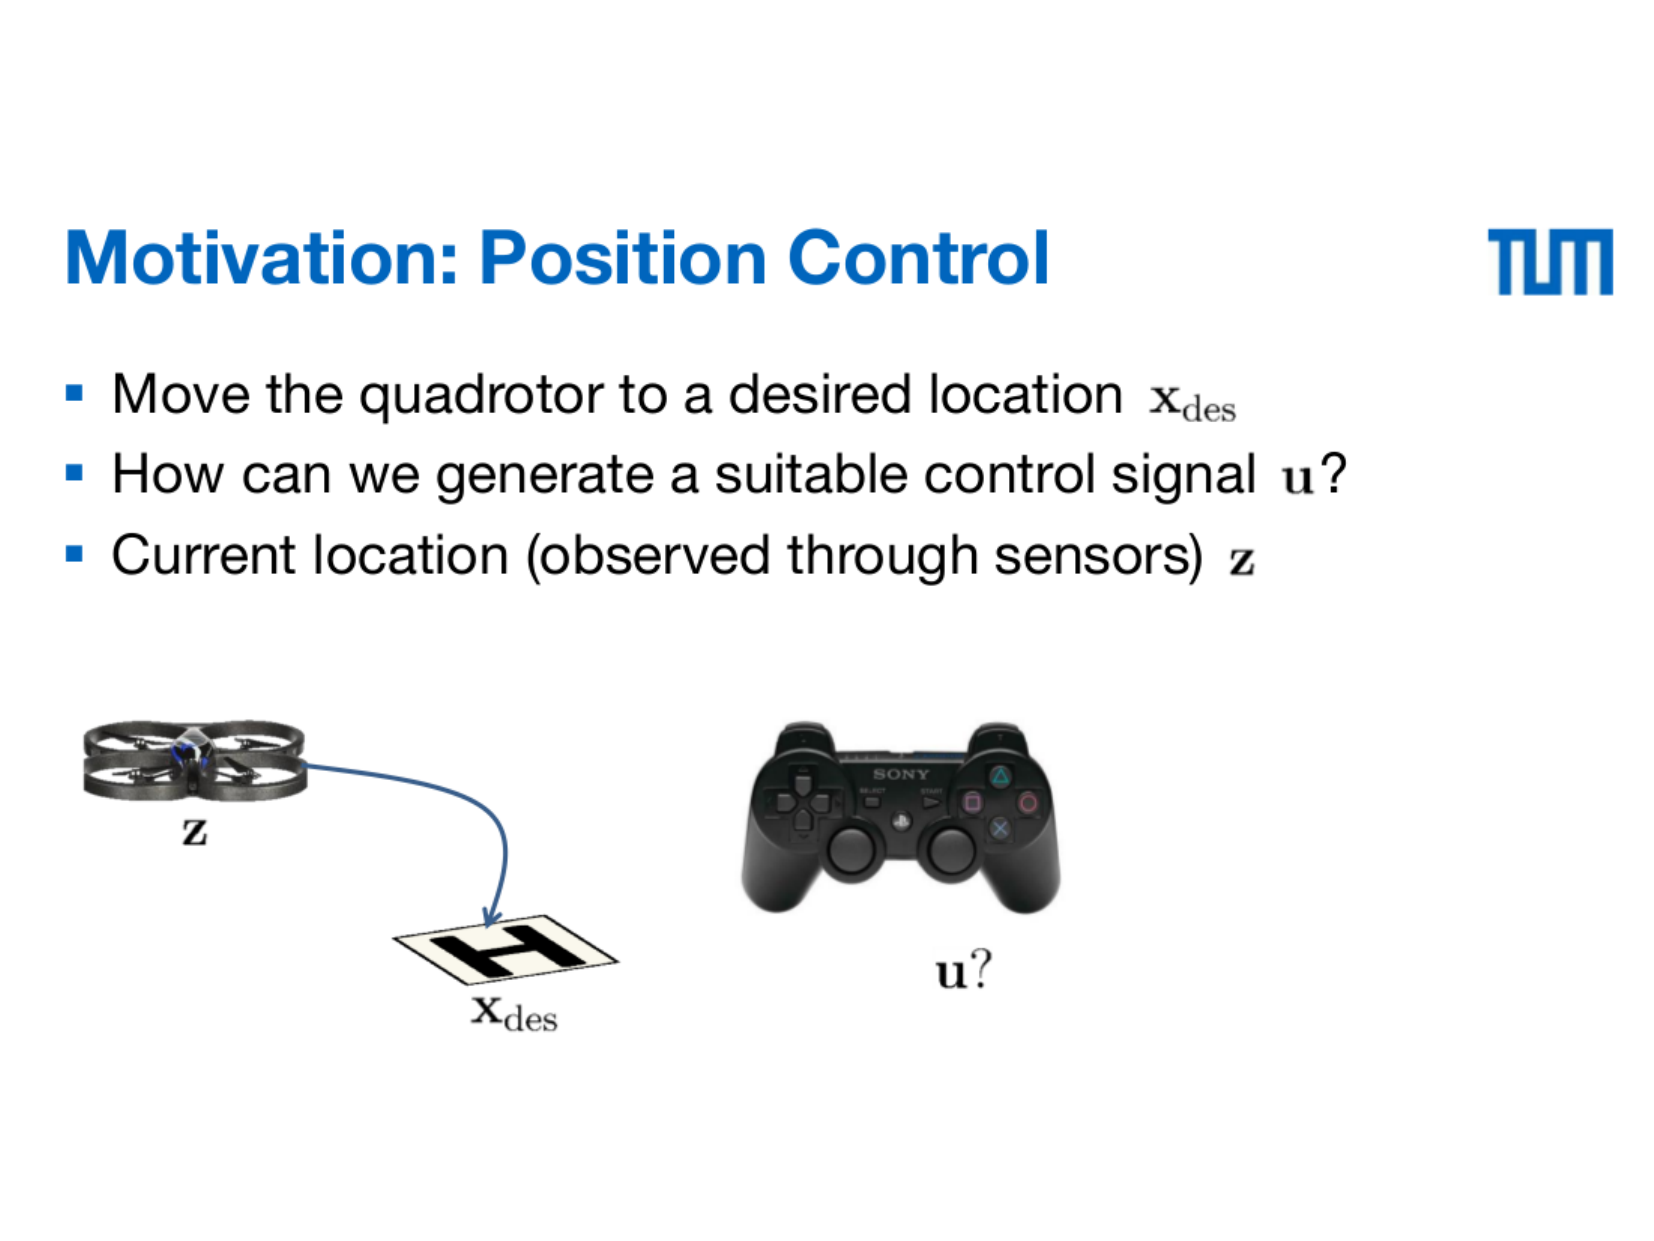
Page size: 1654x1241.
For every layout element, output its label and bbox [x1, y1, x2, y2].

picture [3, 198, 1654, 1046]
